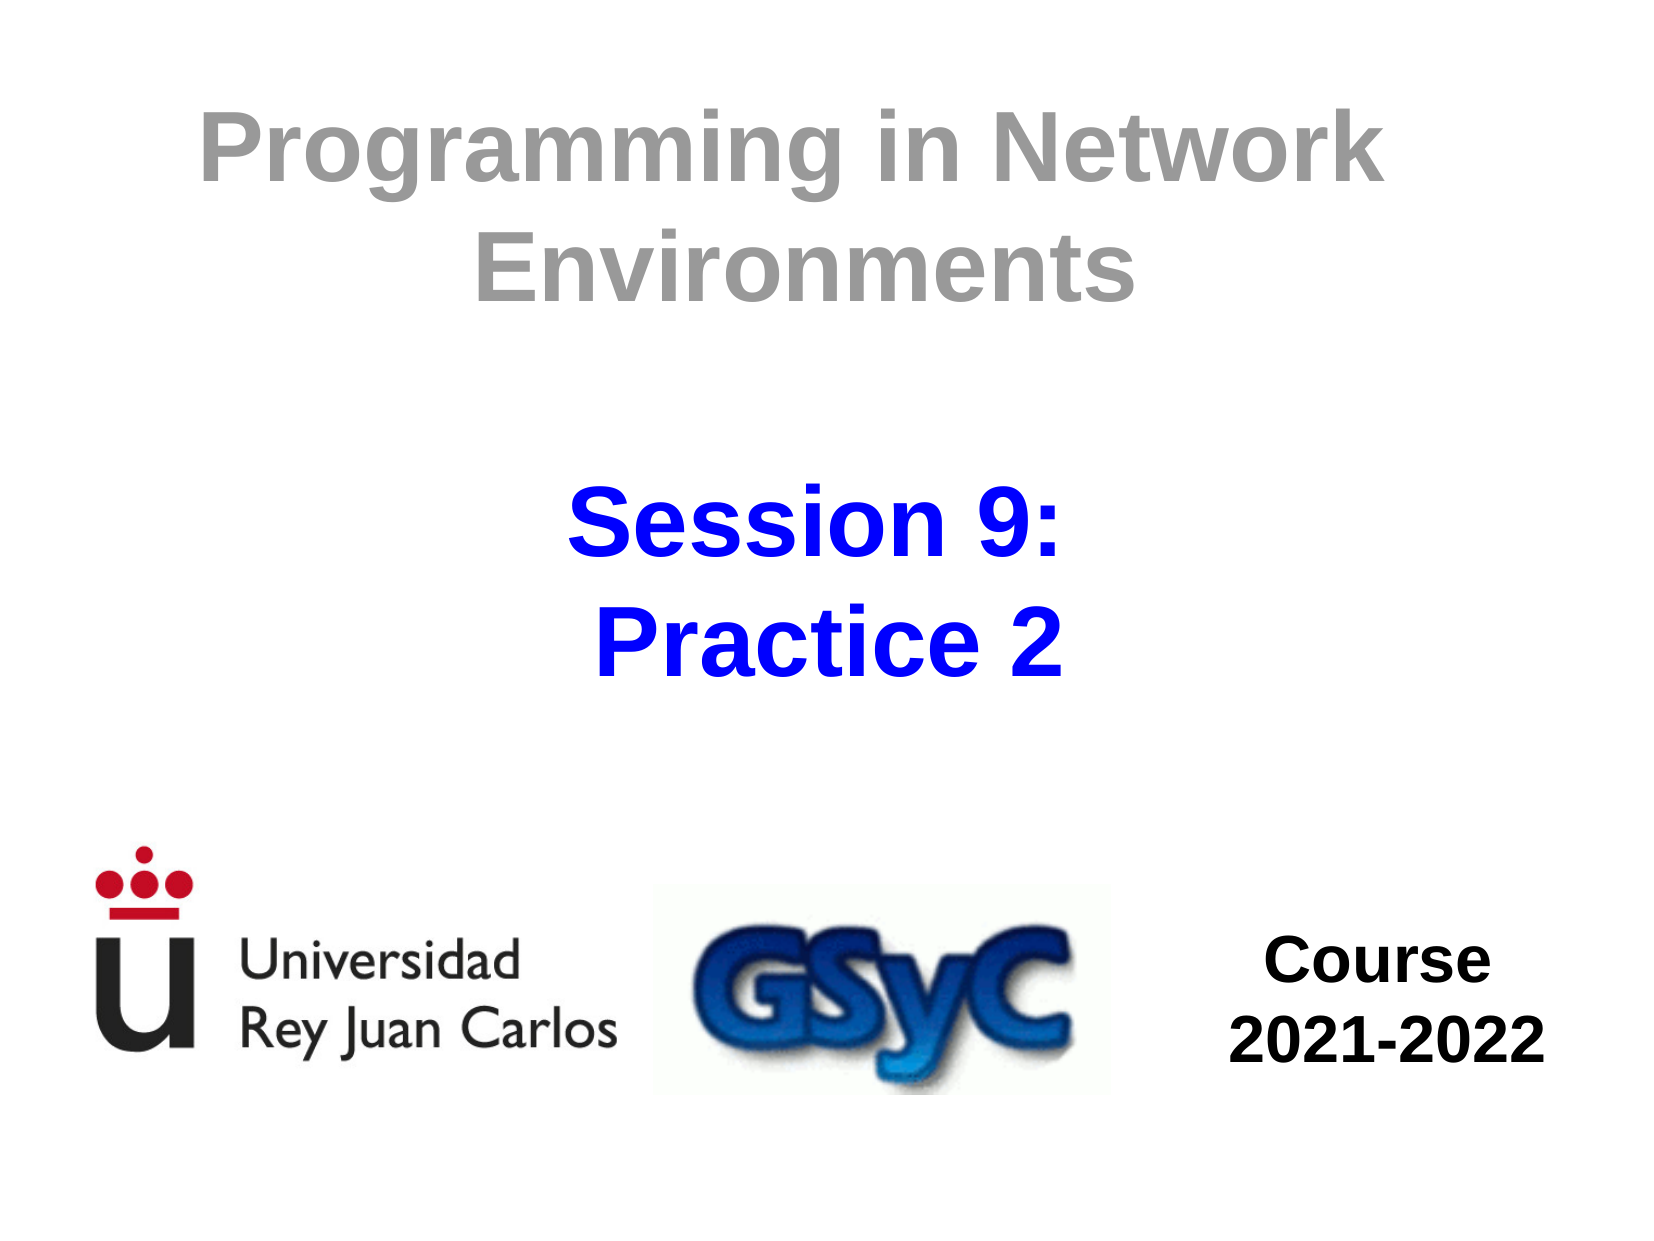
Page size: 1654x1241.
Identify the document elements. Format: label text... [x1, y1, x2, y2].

picture [61, 825, 646, 1081]
picture [653, 885, 1111, 1096]
title Session 9: Practice 2 [144, 450, 1516, 702]
title Course 2021-2022 [1185, 915, 1591, 1066]
title Programming in Network Environments [120, 75, 1491, 327]
